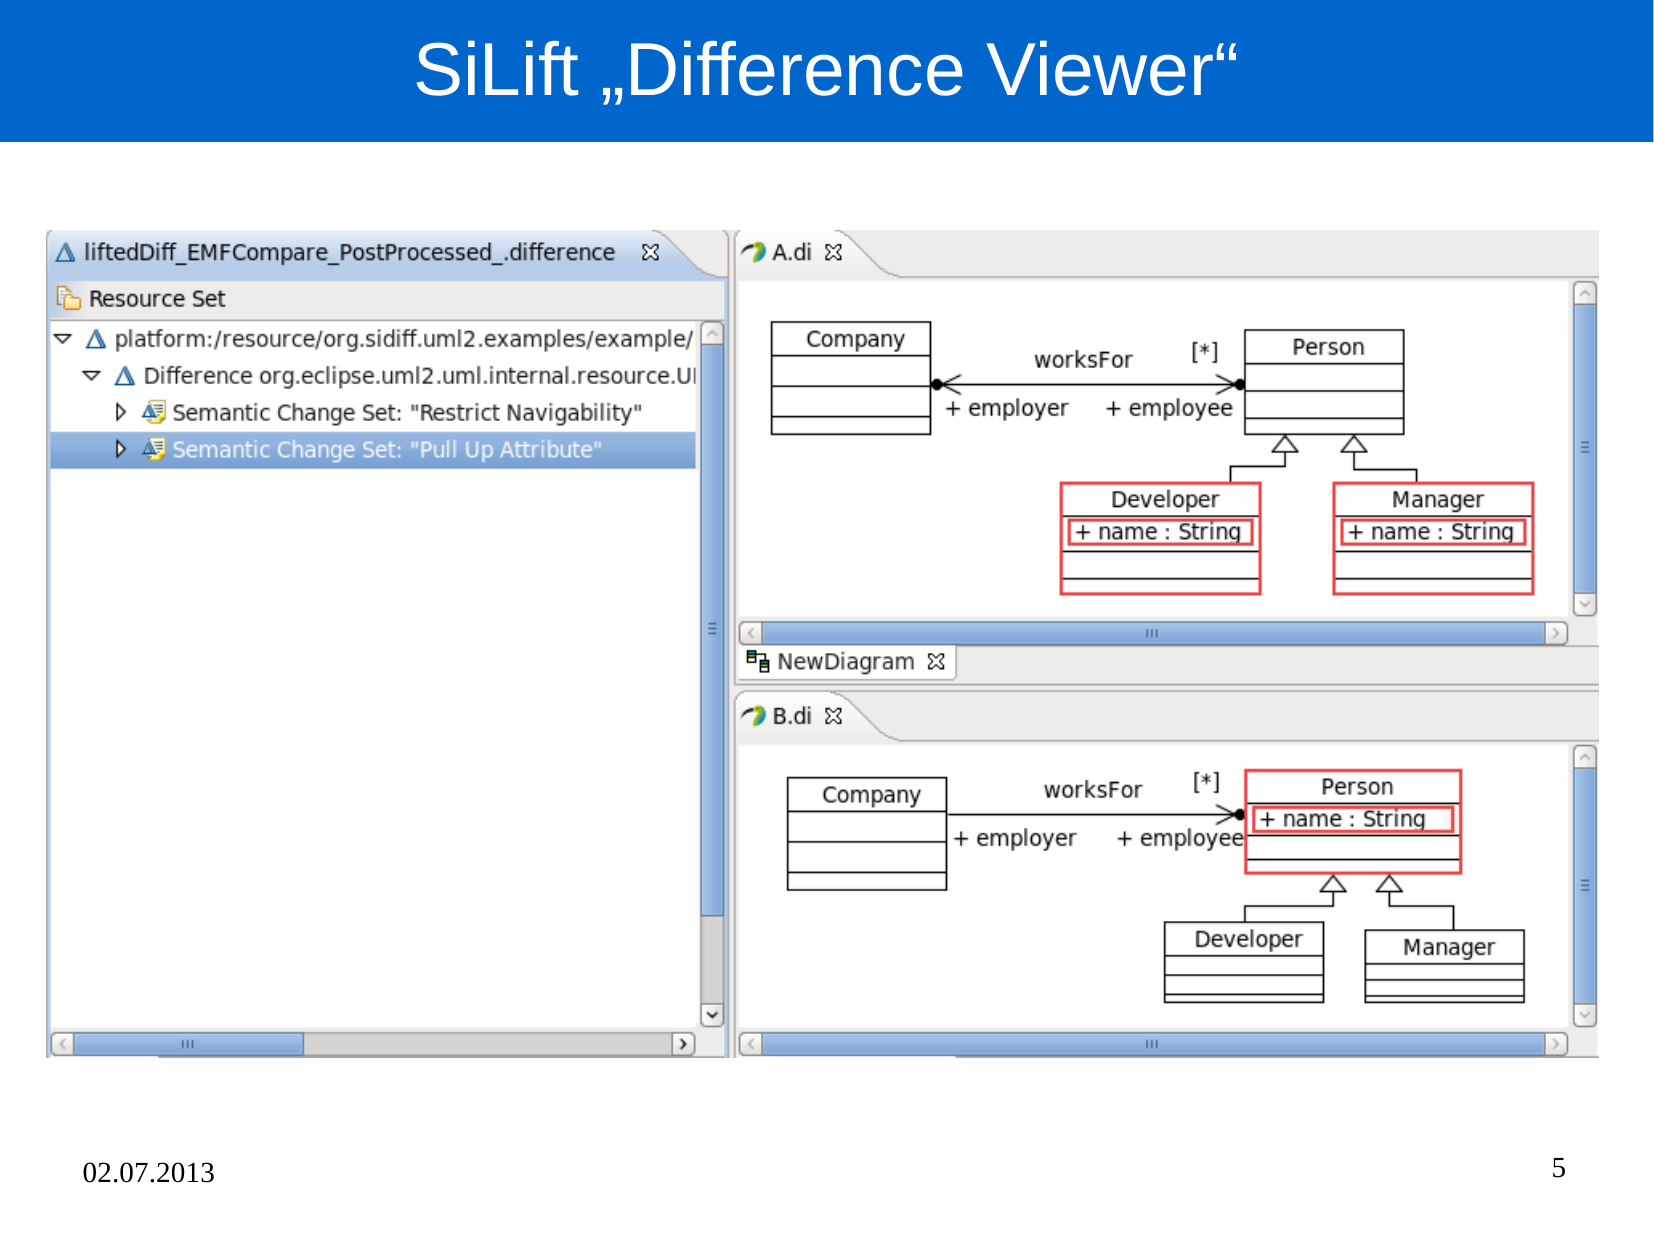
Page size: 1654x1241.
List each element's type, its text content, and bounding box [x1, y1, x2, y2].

picture [46, 230, 1599, 1058]
title SiLift „Difference Viewer“ [0, 0, 1654, 142]
